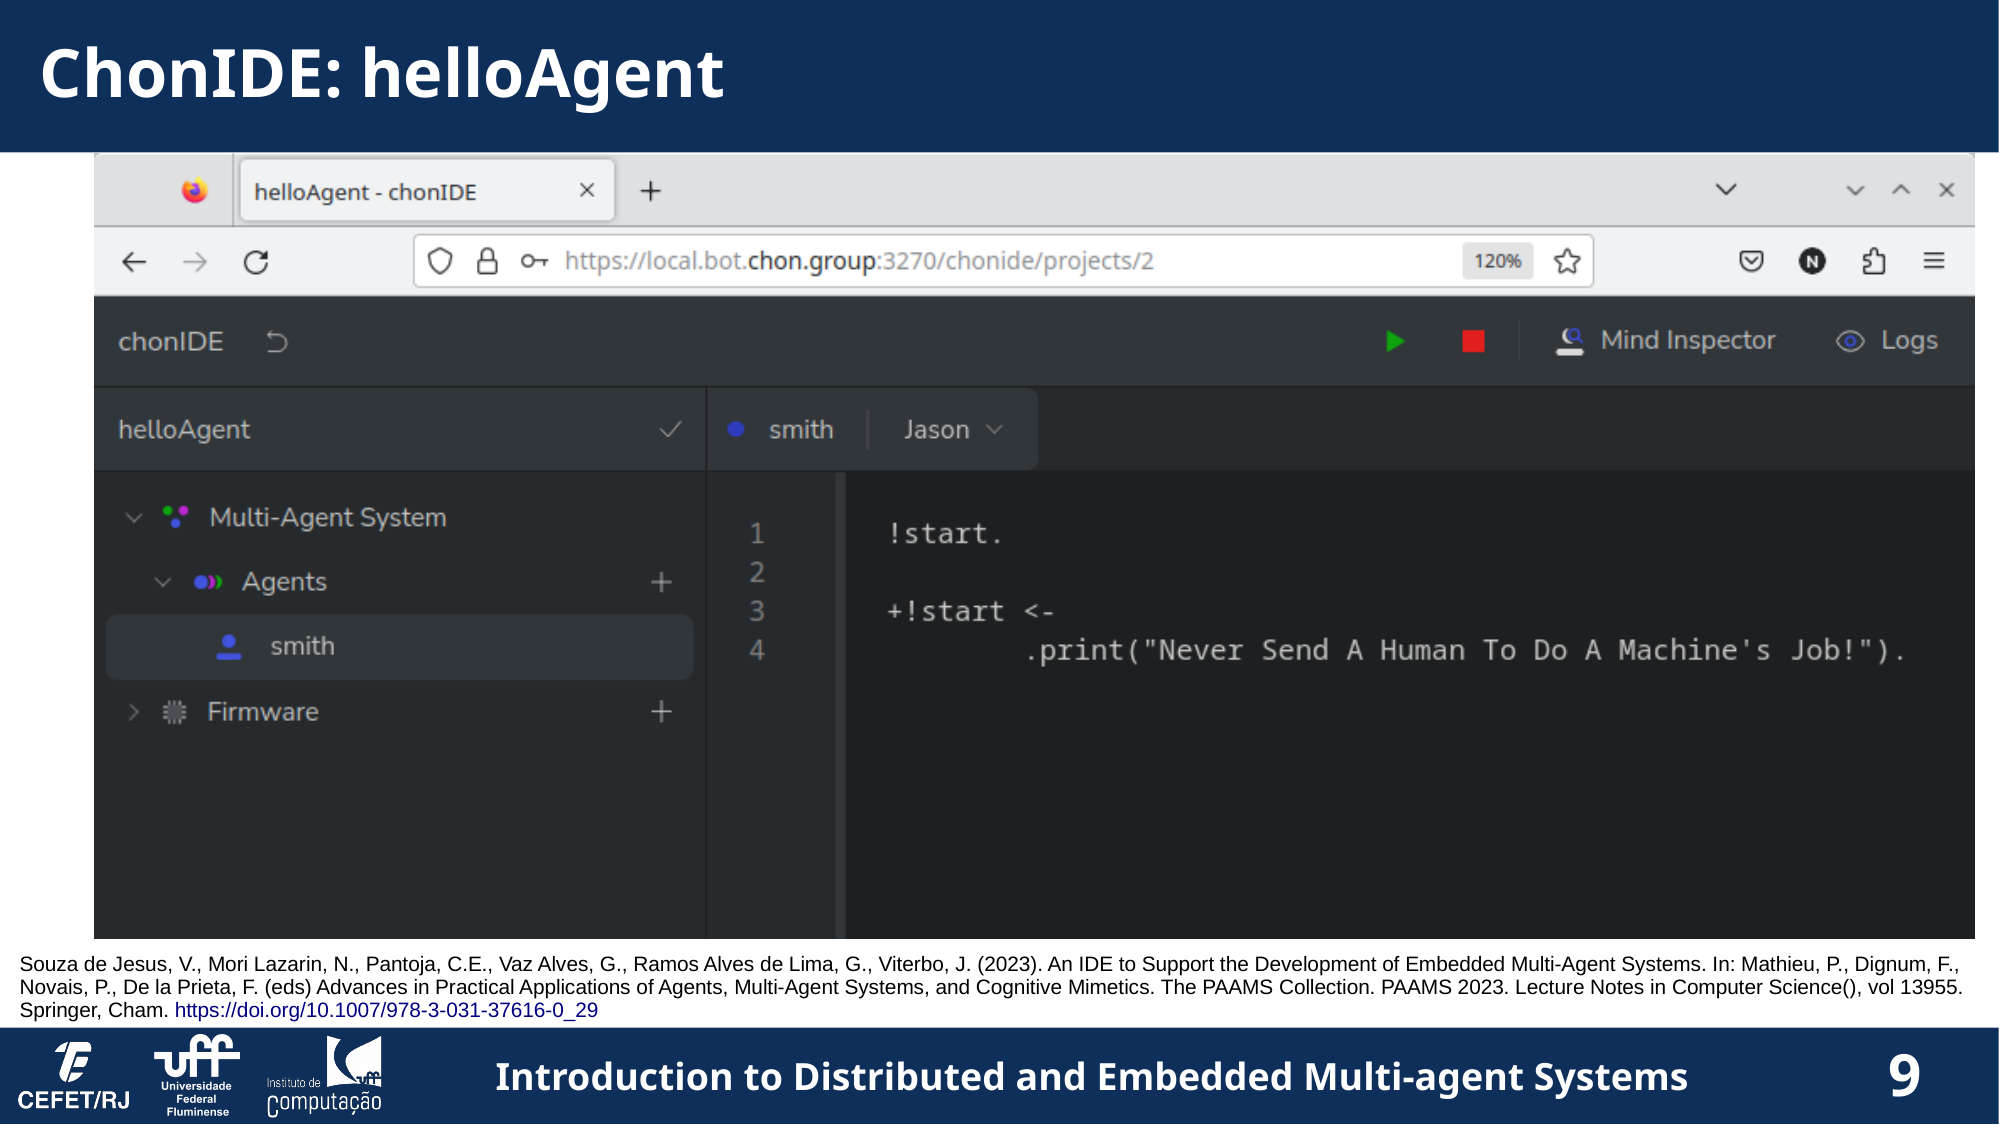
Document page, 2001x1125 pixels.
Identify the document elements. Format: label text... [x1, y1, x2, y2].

picture [94, 153, 1975, 939]
text_box Souza de Jesus, V., Mori Lazarin, N., Pantoja, C.E., Vaz Alves, G., Ramos Alves de Lima, G., Viterbo, J. (2023). An IDE to Support the Development of Embedded Multi-Agent Systems. In: Mathieu, P., Dignum, F., Novais, P., De la Prieta, F. (eds) Advances in Practical Applications of Agents, Multi-Agent Systems, and Cognitive Mimetics. The PAAMS Collection. PAAMS 2023. Lecture Notes in Computer Science(), vol 13955. Springer, Cham. https://doi.org/10.1007/978-3-031-37616-0_29 [4, 944, 1979, 1030]
text_box ChonIDE: helloAgent [25, 23, 1998, 116]
picture [153, 1033, 241, 1121]
picture [18, 1030, 129, 1125]
picture [265, 1033, 383, 1118]
